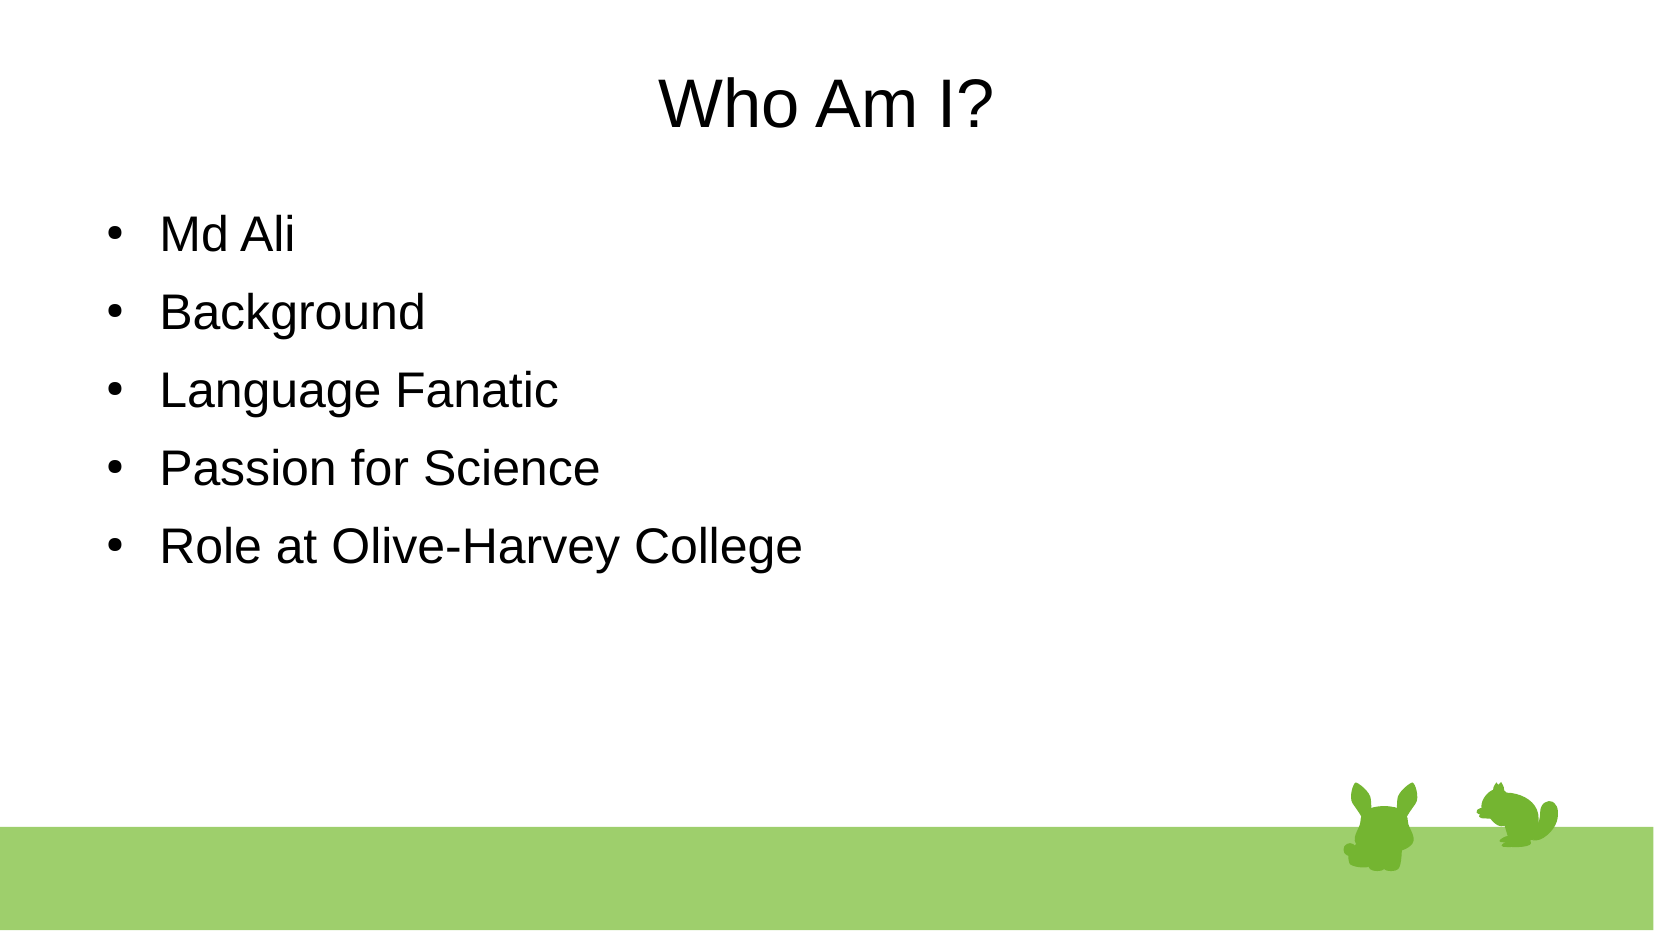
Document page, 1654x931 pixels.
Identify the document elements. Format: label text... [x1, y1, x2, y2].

list Md Ali Background Language Fanatic Passion for Science Role at Olive-Harvey College [88, 206, 1565, 739]
title Who Am I? [88, 29, 1565, 178]
